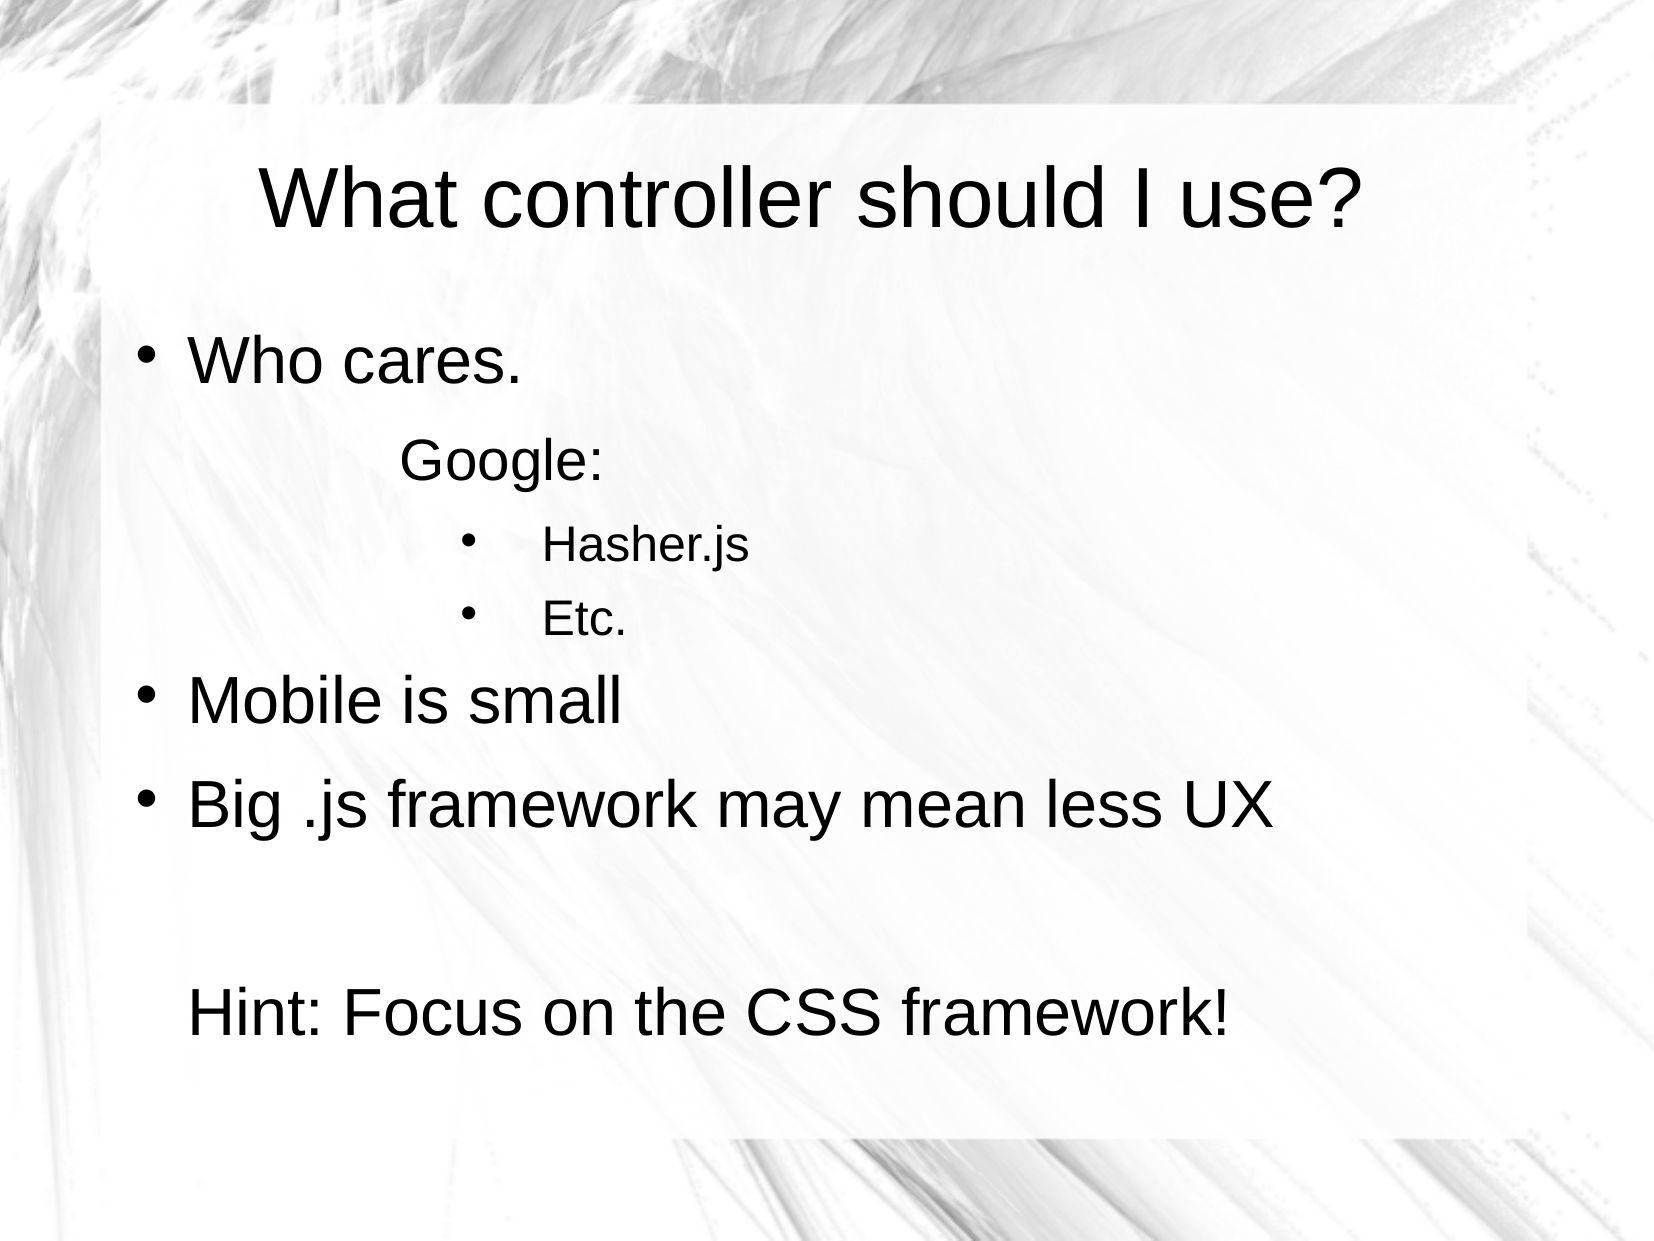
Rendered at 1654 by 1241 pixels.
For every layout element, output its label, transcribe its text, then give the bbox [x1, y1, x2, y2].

picture [0, 0, 1654, 1241]
title What controller should I use? [118, 112, 1506, 281]
list Who cares. Google: Hasher.js Etc. Mobile is small Big .js framework may mean less UX Hint: Focus on the CSS framework! [118, 319, 1571, 1155]
